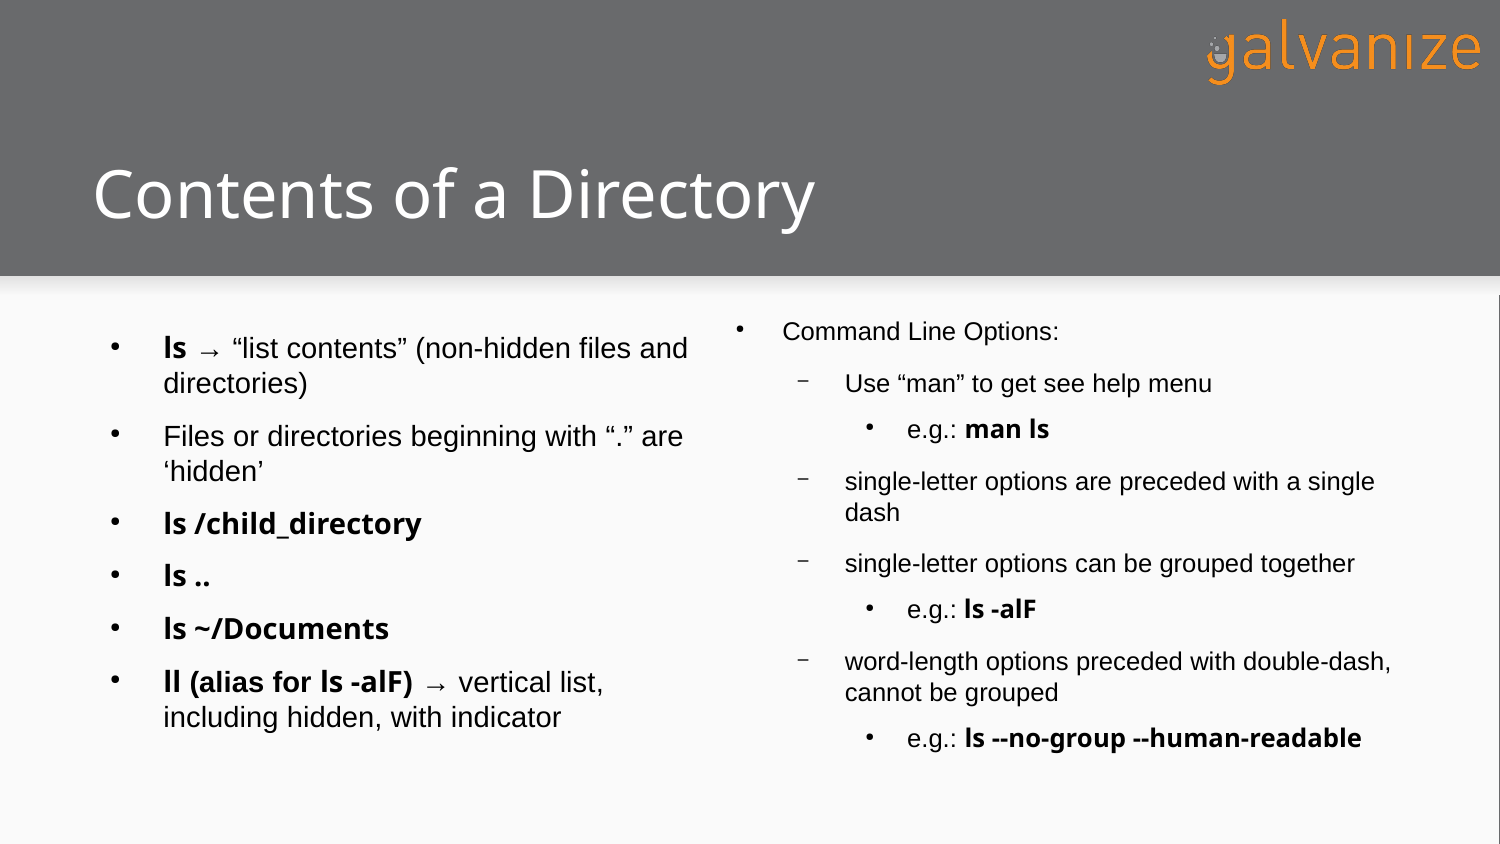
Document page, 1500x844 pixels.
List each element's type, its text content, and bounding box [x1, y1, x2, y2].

title Contents of a Directory [77, 121, 1427, 248]
list ls → “list contents” (non-hidden files and directories) Files or directories beginning with “.” are ‘hidden’ ls /child_directory ls .. ls ~/Documents ll (alias for ls -alF) → vertical list, including hidden, with indicator [77, 314, 720, 760]
list Command Line Options: Use “man” to get see help menu e.g.: man ls single-letter options are preceded with a single dash single-letter options can be grouped together e.g.: ls -alF word-length options preceded with double-dash, cannot be grouped e.g.: ls --no-group --human-readable [720, 314, 1427, 760]
picture [1207, 19, 1480, 85]
